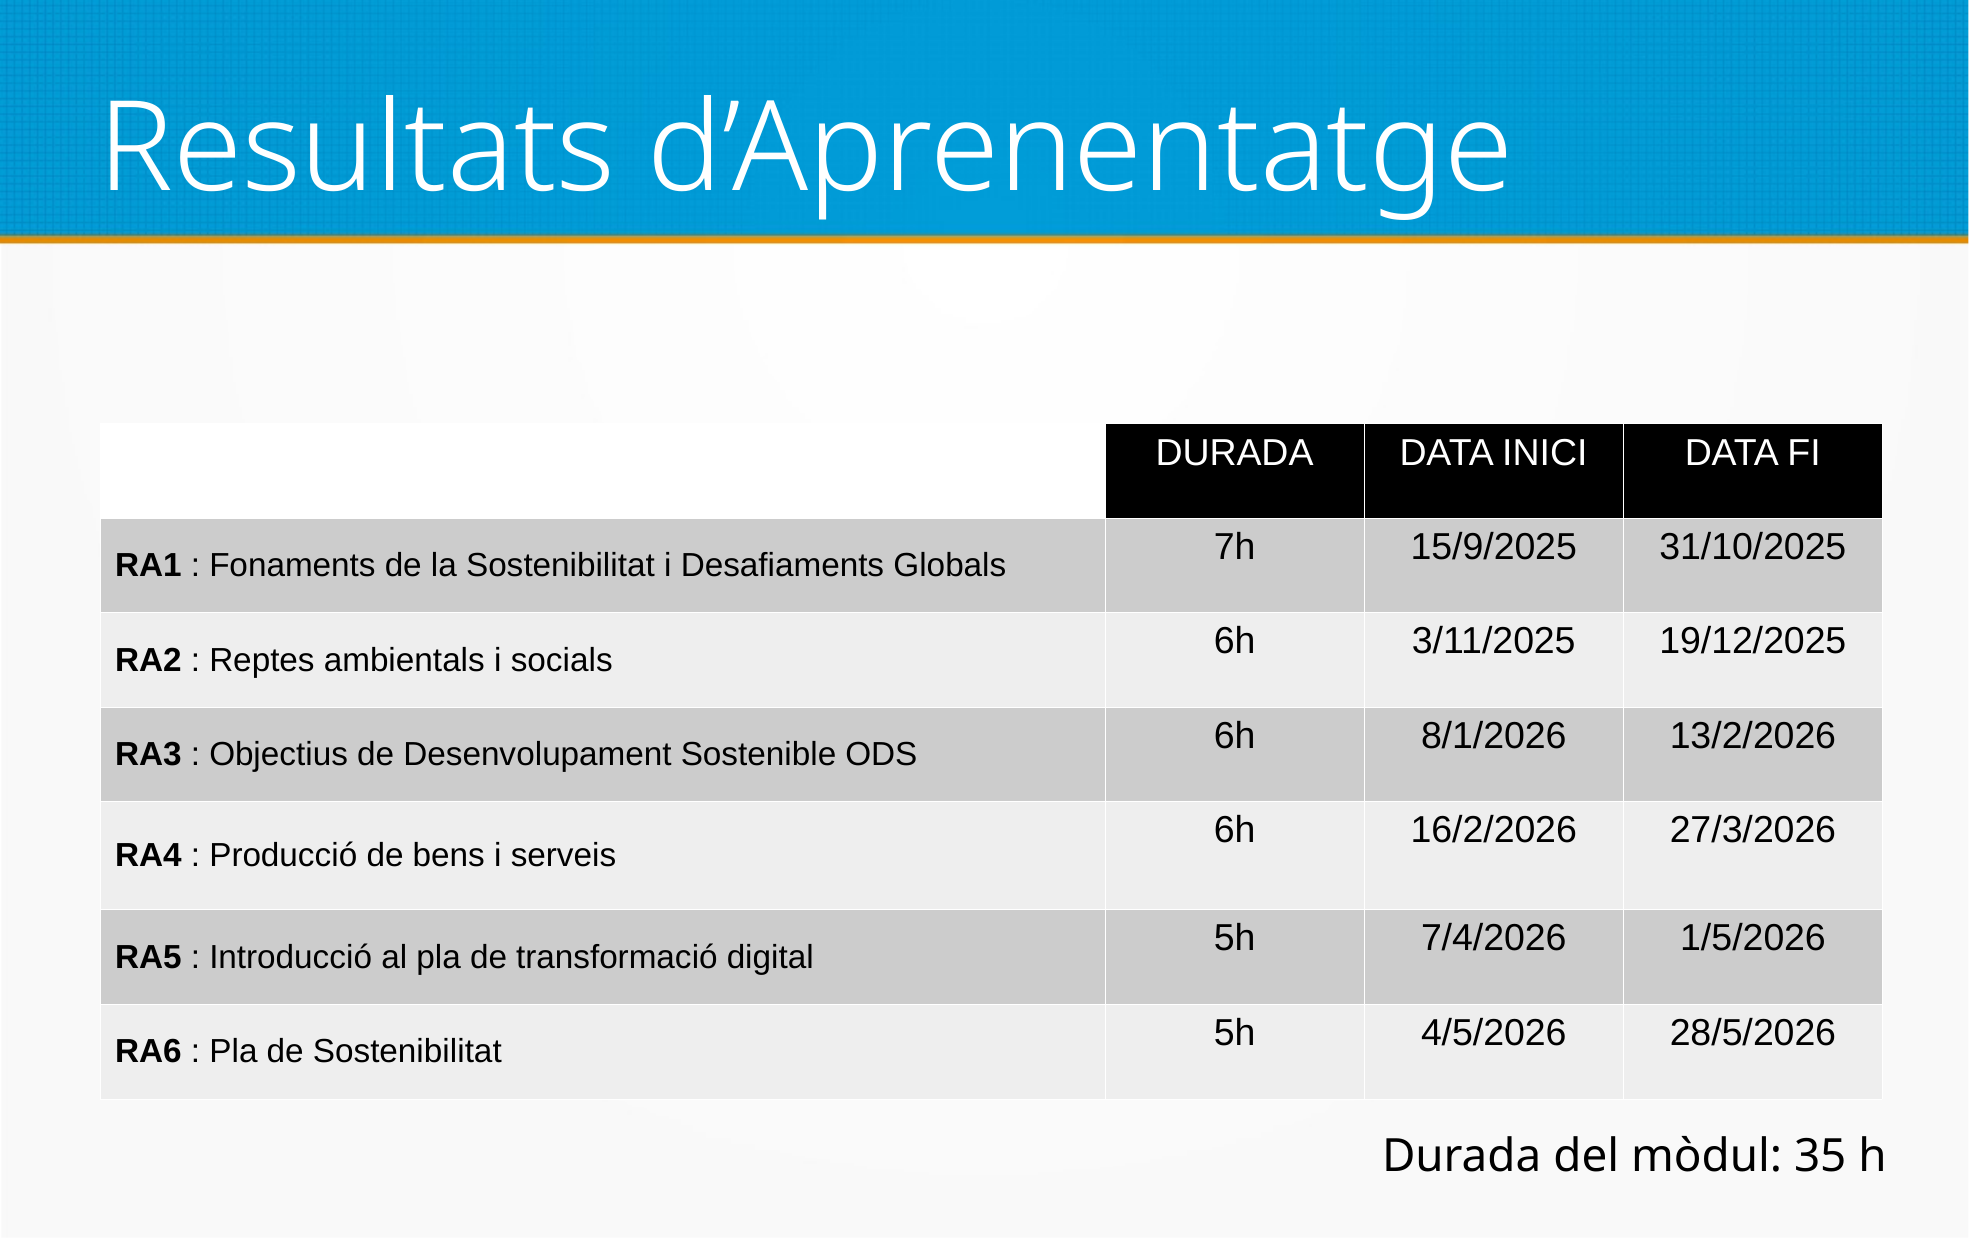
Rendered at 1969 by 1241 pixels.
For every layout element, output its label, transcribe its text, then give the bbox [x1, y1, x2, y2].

table_cell RA1 : Fonaments de la Sostenibilitat i Desafiaments Globals [101, 519, 1105, 612]
table_cell 16/2/2026 [1365, 802, 1623, 909]
table_cell 5h [1106, 910, 1364, 1004]
table_header DATA INICI [1365, 424, 1623, 518]
table_cell 19/12/2025 [1624, 613, 1882, 707]
table_cell RA2 : Reptes ambientals i socials [101, 613, 1105, 707]
table_cell 6h [1106, 708, 1364, 801]
table_cell 27/3/2026 [1624, 802, 1882, 909]
table_cell 28/5/2026 [1624, 1005, 1882, 1096]
text_box Durada del mòdul: 35 h [1376, 1096, 1914, 1211]
table_header [101, 424, 1105, 518]
table_cell RA5 : Introducció al pla de transformació digital [101, 910, 1105, 1004]
table_cell 3/11/2025 [1365, 613, 1623, 707]
table_cell 1/5/2026 [1624, 910, 1882, 1004]
table_cell 5h [1106, 1005, 1364, 1099]
table_cell RA3 : Objectius de Desenvolupament Sostenible ODS [101, 708, 1105, 801]
table_cell 8/1/2026 [1365, 708, 1623, 801]
table_cell RA6 : Pla de Sostenibilitat [101, 1005, 1105, 1099]
table_cell 13/2/2026 [1624, 708, 1882, 801]
table_header DATA FI [1624, 424, 1882, 518]
table_cell 4/5/2026 [1365, 1005, 1623, 1099]
table_cell 7h [1106, 519, 1364, 612]
picture [0, 233, 1969, 1241]
table_cell 7/4/2026 [1365, 910, 1623, 1004]
title Resultats d’Aprenentatge [98, 19, 1870, 227]
table_cell 6h [1106, 802, 1364, 909]
table_cell 31/10/2025 [1624, 519, 1882, 612]
table_cell 6h [1106, 613, 1364, 707]
table_cell 15/9/2025 [1365, 519, 1623, 612]
table_header DURADA [1106, 424, 1364, 518]
table_cell RA4 : Producció de bens i serveis [101, 802, 1105, 909]
